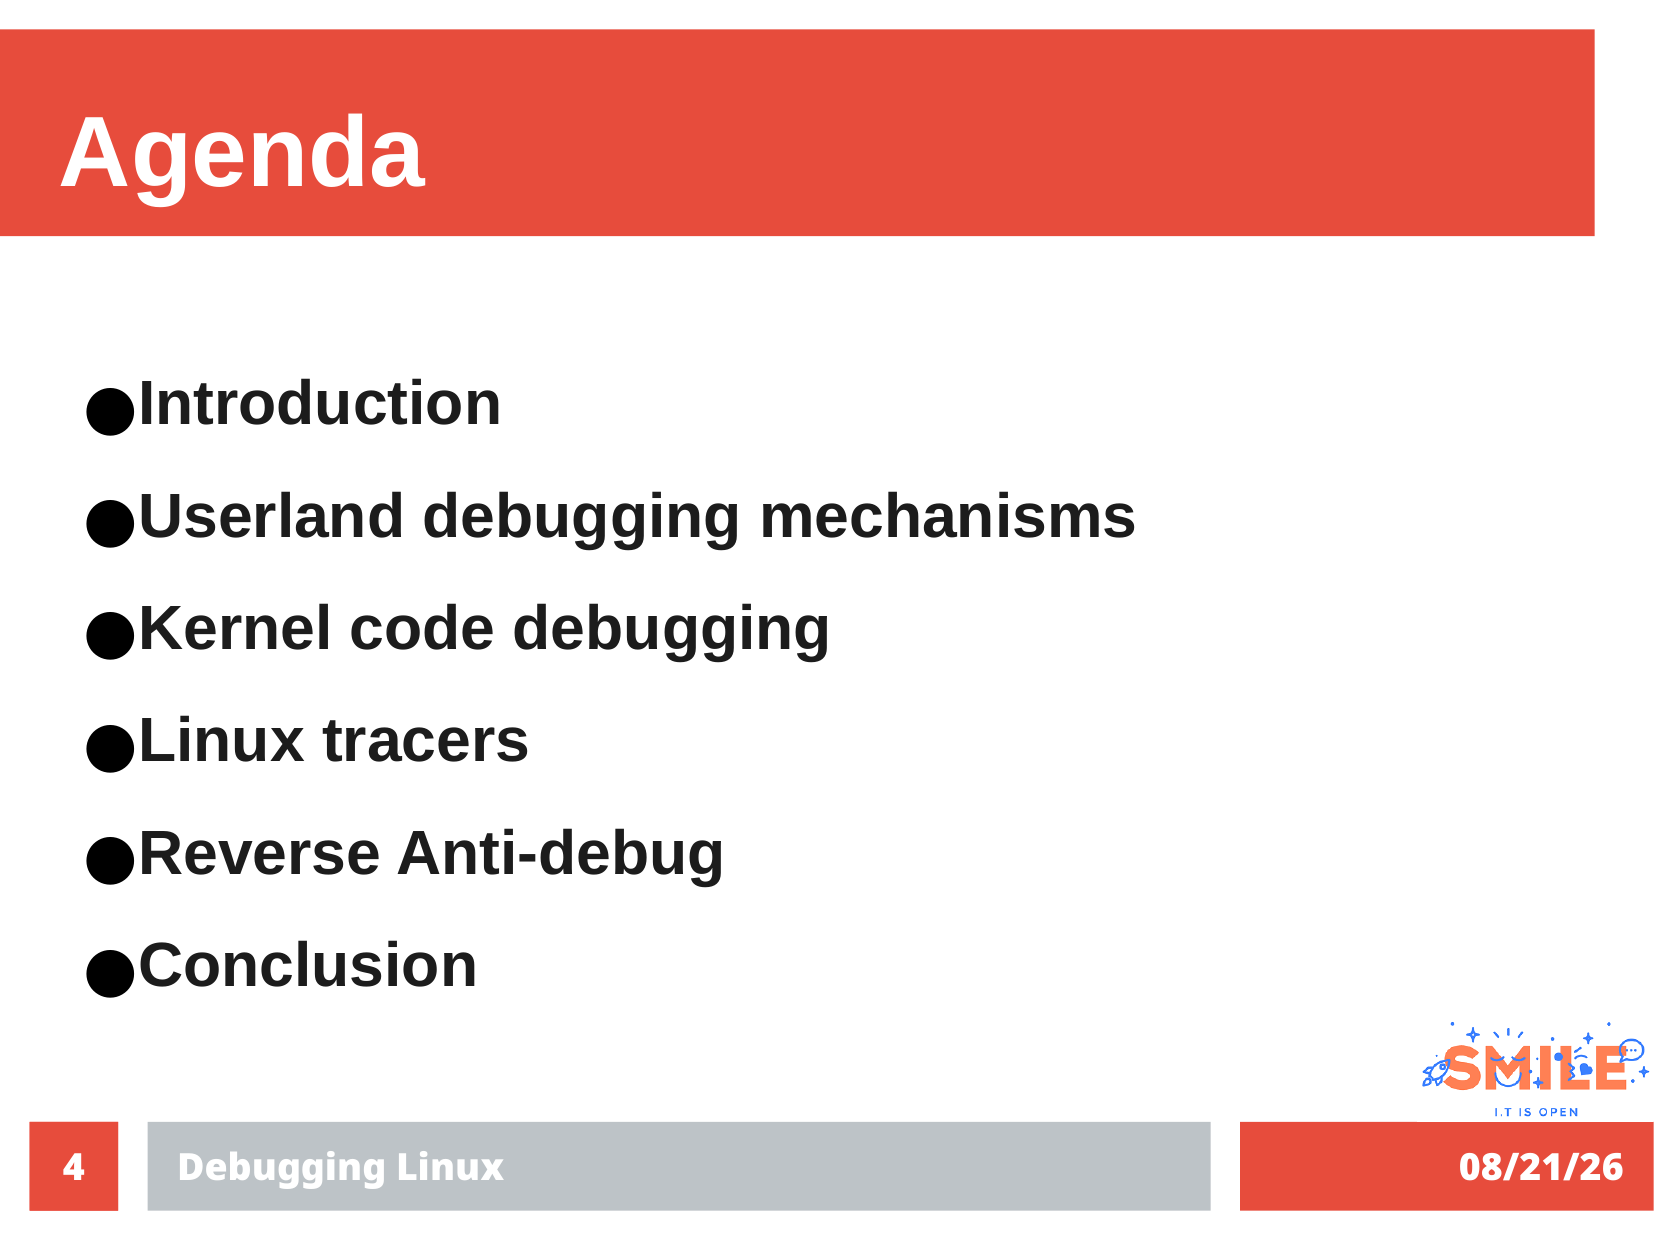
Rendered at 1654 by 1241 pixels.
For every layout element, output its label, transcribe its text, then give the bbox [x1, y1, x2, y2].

text_box Agenda [58, 58, 1595, 207]
text_box Introduction Userland debugging mechanisms Kernel code debugging Linux tracers Reverse Anti-debug Conclusion [83, 324, 1590, 1093]
picture [1417, 1019, 1653, 1122]
text_box Agenda [149, 142, 172, 176]
